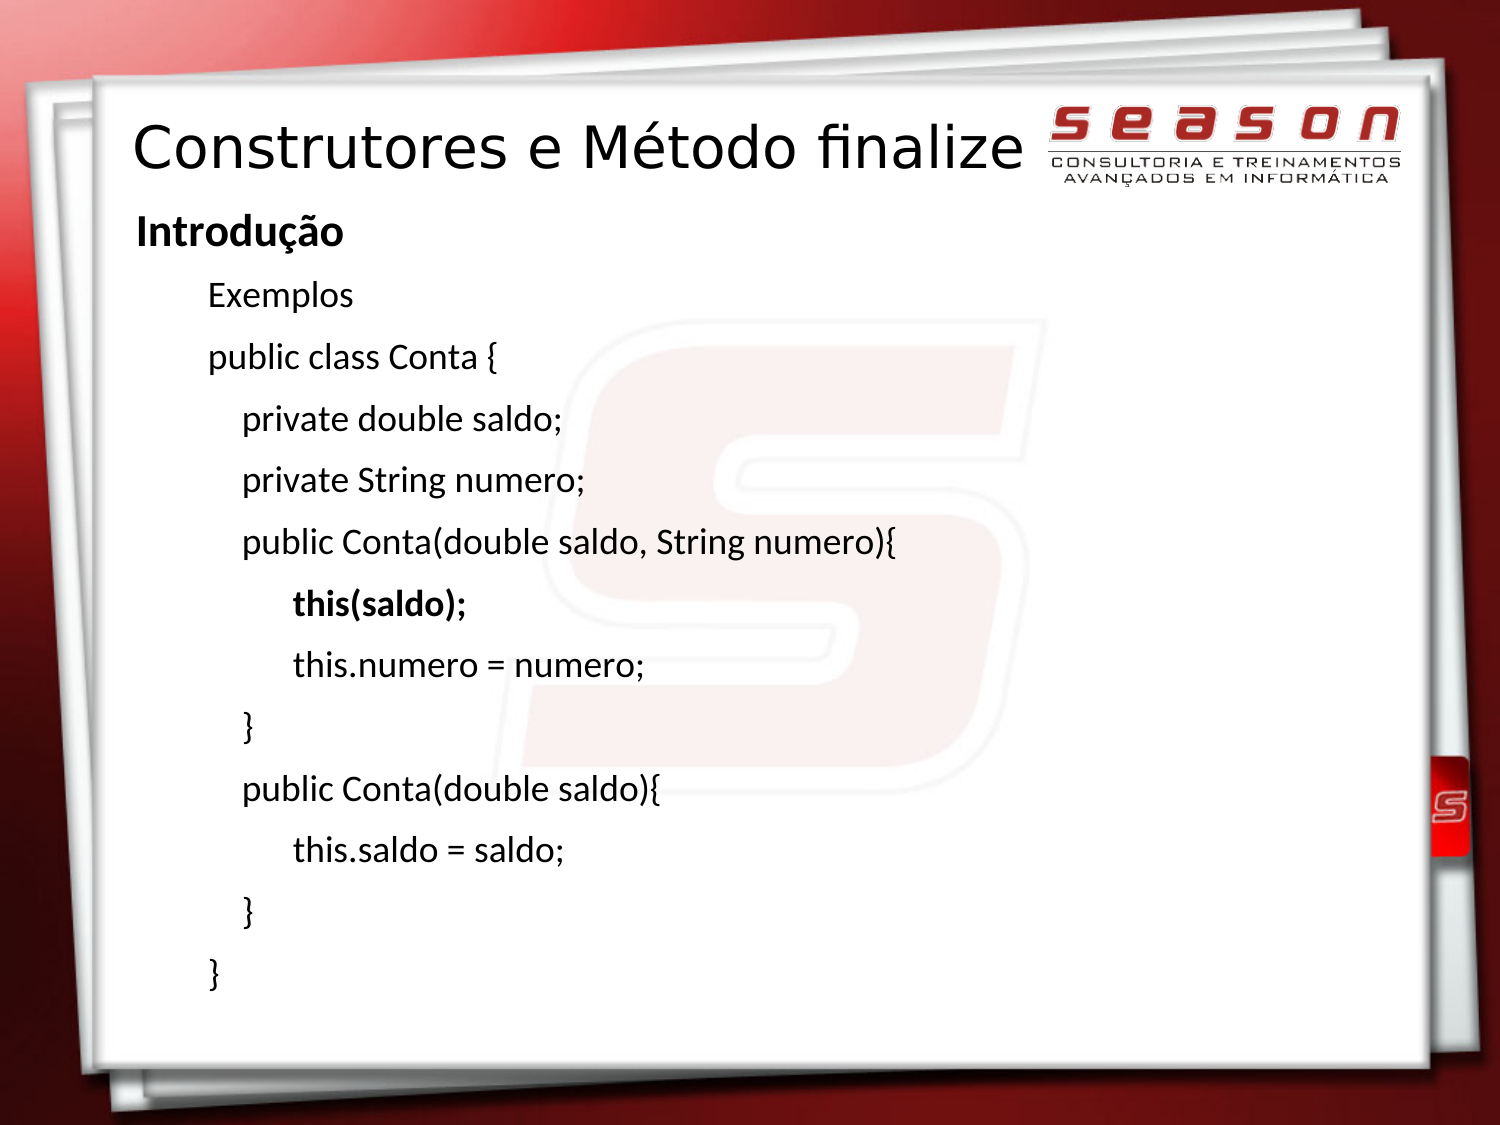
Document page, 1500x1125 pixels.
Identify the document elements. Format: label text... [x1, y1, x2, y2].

picture [0, 0, 1500, 1125]
text_box Exemplos public class Conta { private double saldo; private String numero; public Conta(double saldo, String numero){ this(saldo); this.numero = numero; } public Conta(double saldo){ this.saldo = saldo; } } [207, 270, 1328, 994]
text_box Introdução [119, 200, 1240, 256]
title Construtores e Método finalize [118, 33, 1394, 257]
